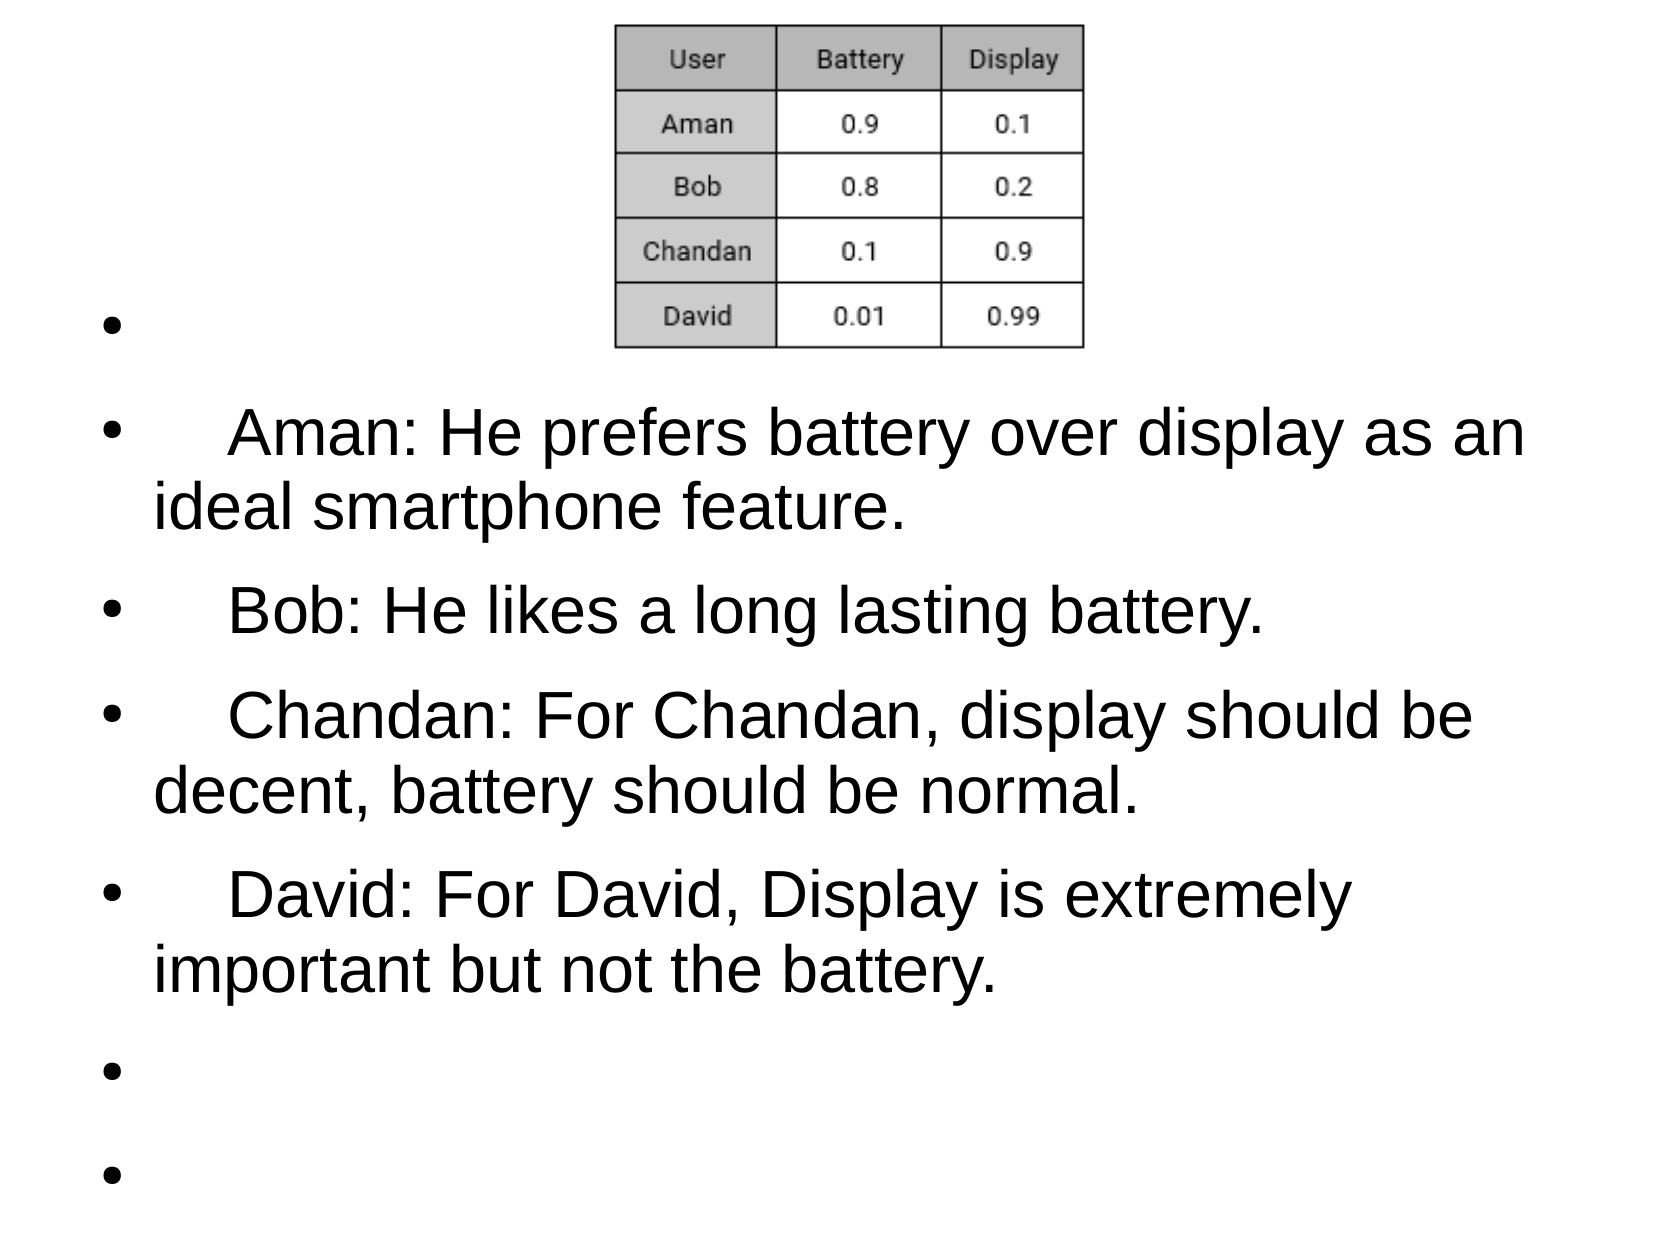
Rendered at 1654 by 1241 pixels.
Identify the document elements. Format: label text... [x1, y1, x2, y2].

picture [613, 23, 1087, 353]
list Aman: He prefers battery over display as an ideal smartphone feature. Bob: He likes a long lasting battery. Chandan: For Chandan, display should be decent, battery should be normal. David: For David, Display is extremely important but not the battery. [82, 290, 1571, 1010]
